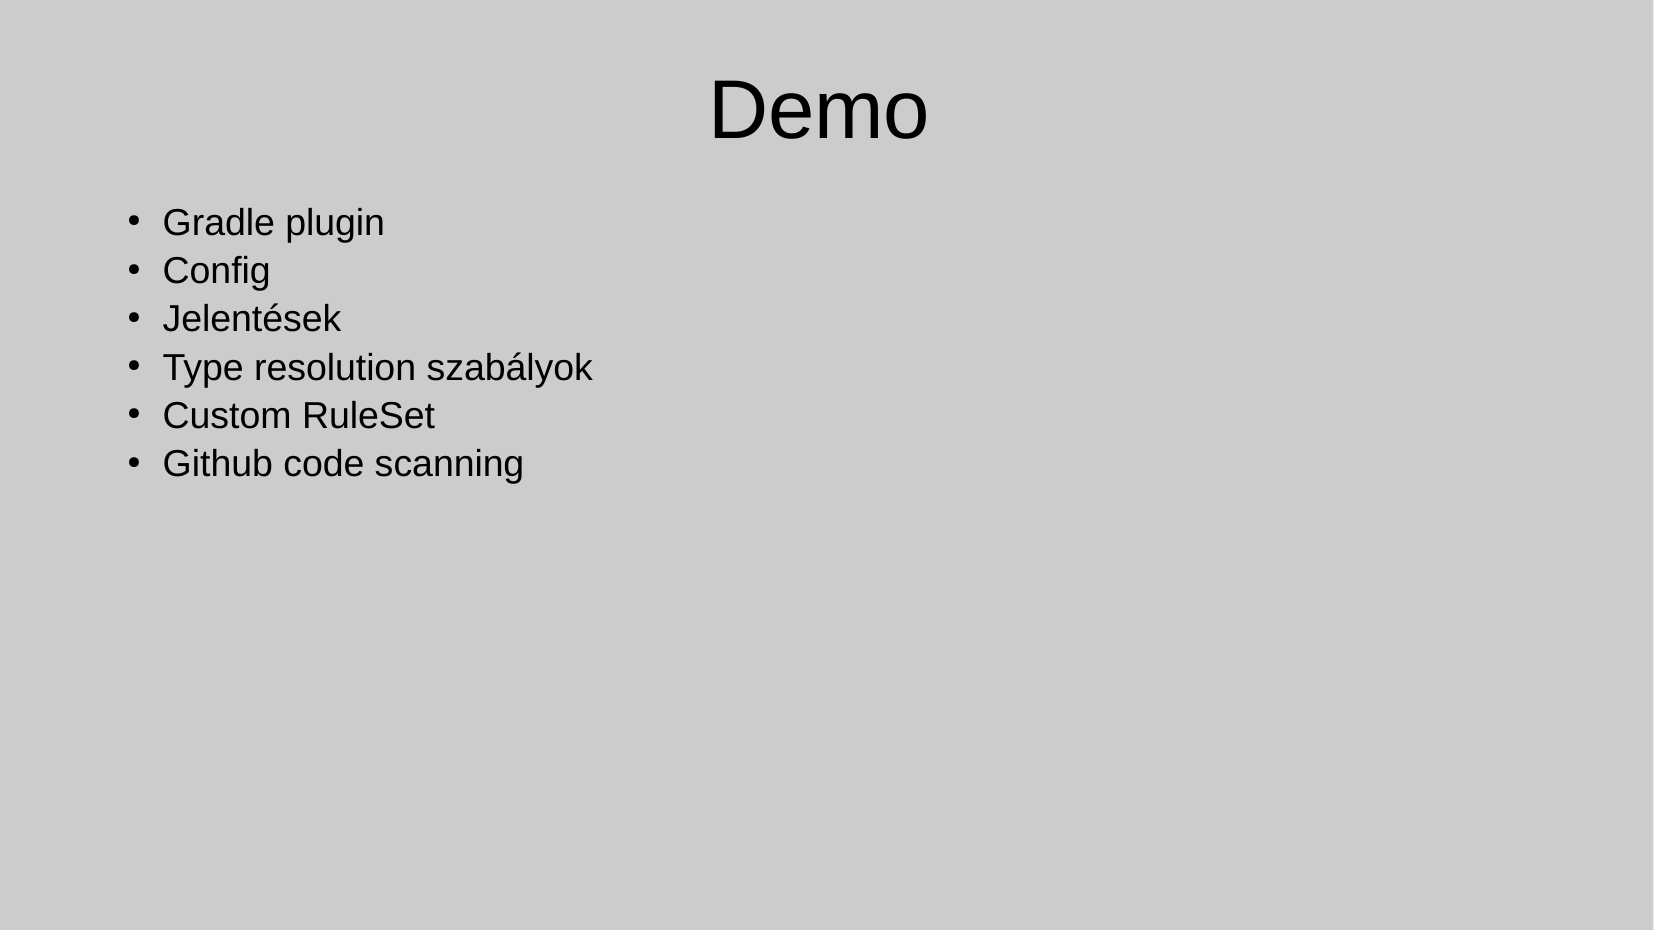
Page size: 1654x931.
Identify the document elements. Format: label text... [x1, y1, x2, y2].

text_box Gradle plugin Config Jelentések Type resolution szabályok Custom RuleSet Github code scanning [112, 187, 1576, 589]
title Demo [75, 32, 1564, 188]
